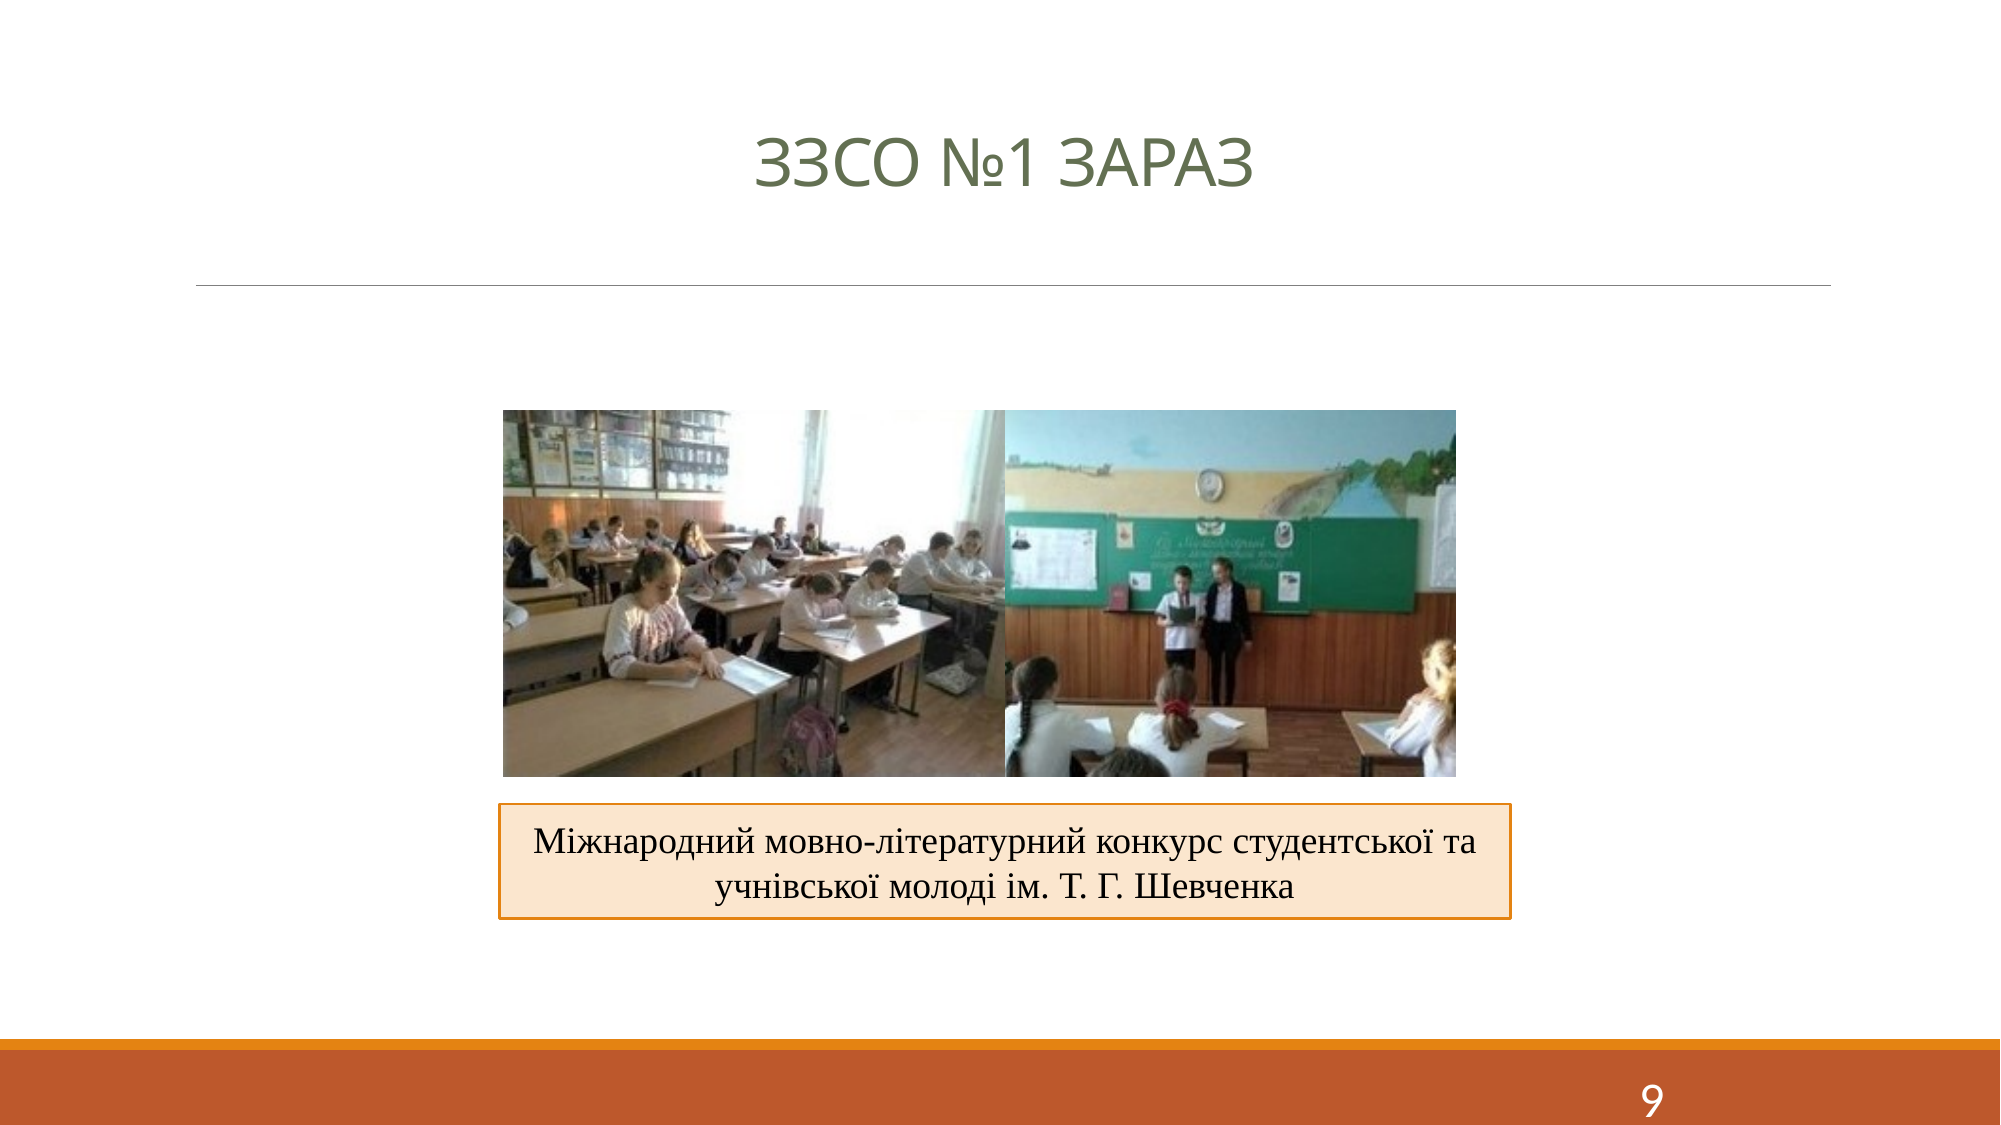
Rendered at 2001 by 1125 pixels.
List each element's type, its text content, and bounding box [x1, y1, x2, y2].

text_box 9 [1624, 1059, 1840, 1120]
picture [503, 410, 1456, 777]
text_box Міжнародний мовно-літературний конкурс студентської та учнівської молоді ім. Т. Г. Шевченка [499, 804, 1511, 919]
title ЗЗСО №1 ЗАРАЗ [180, 47, 1831, 286]
